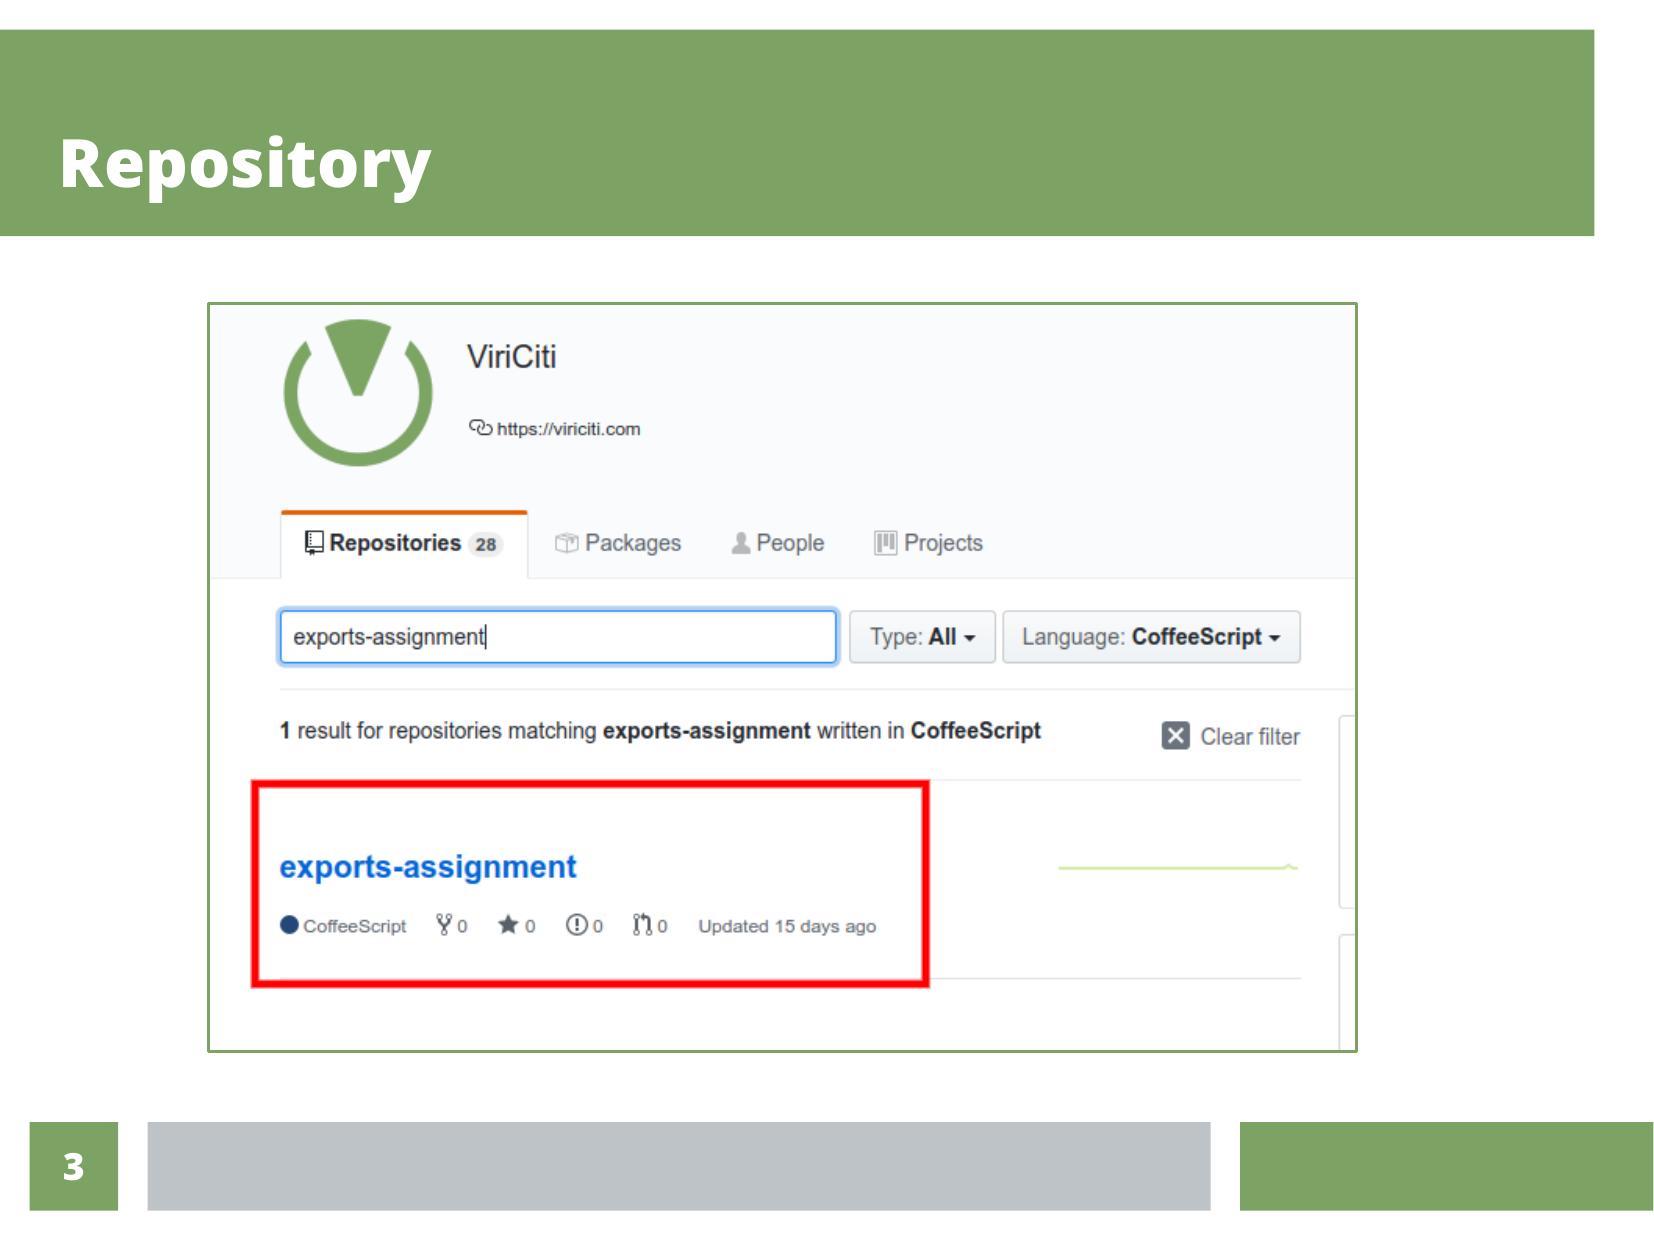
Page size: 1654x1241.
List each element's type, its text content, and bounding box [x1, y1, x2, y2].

title Repository [59, 59, 1595, 207]
picture [210, 304, 1356, 1051]
